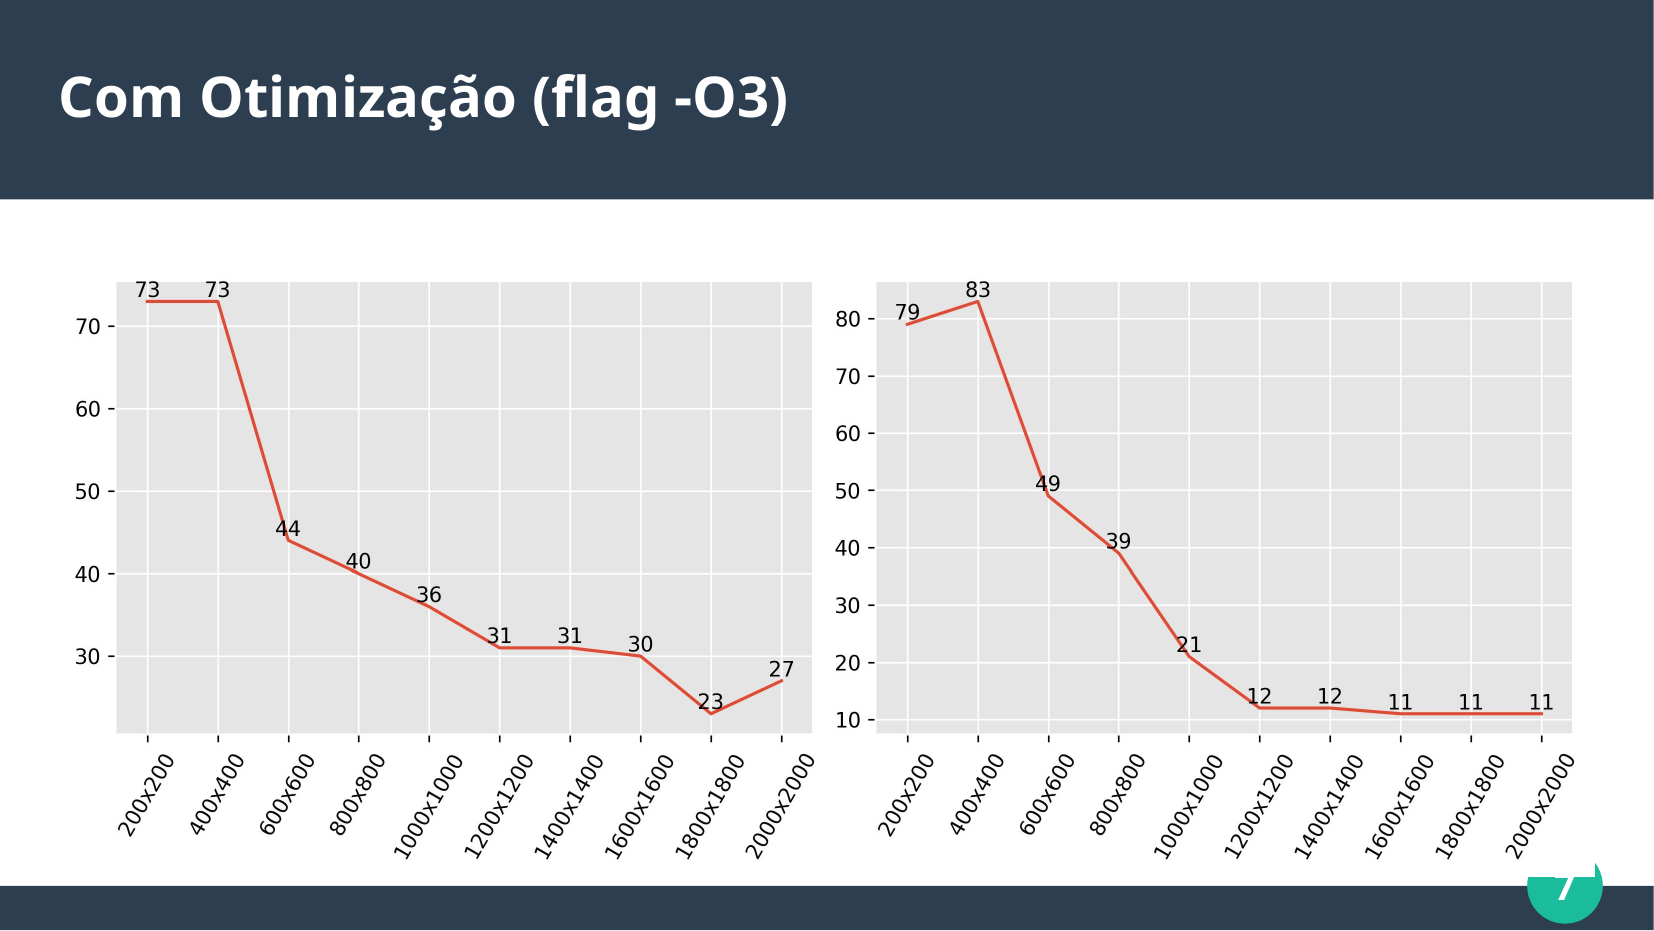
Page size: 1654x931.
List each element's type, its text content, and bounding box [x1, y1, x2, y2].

title Com Otimização (flag -O3) [59, 37, 1595, 155]
picture [59, 265, 1595, 877]
